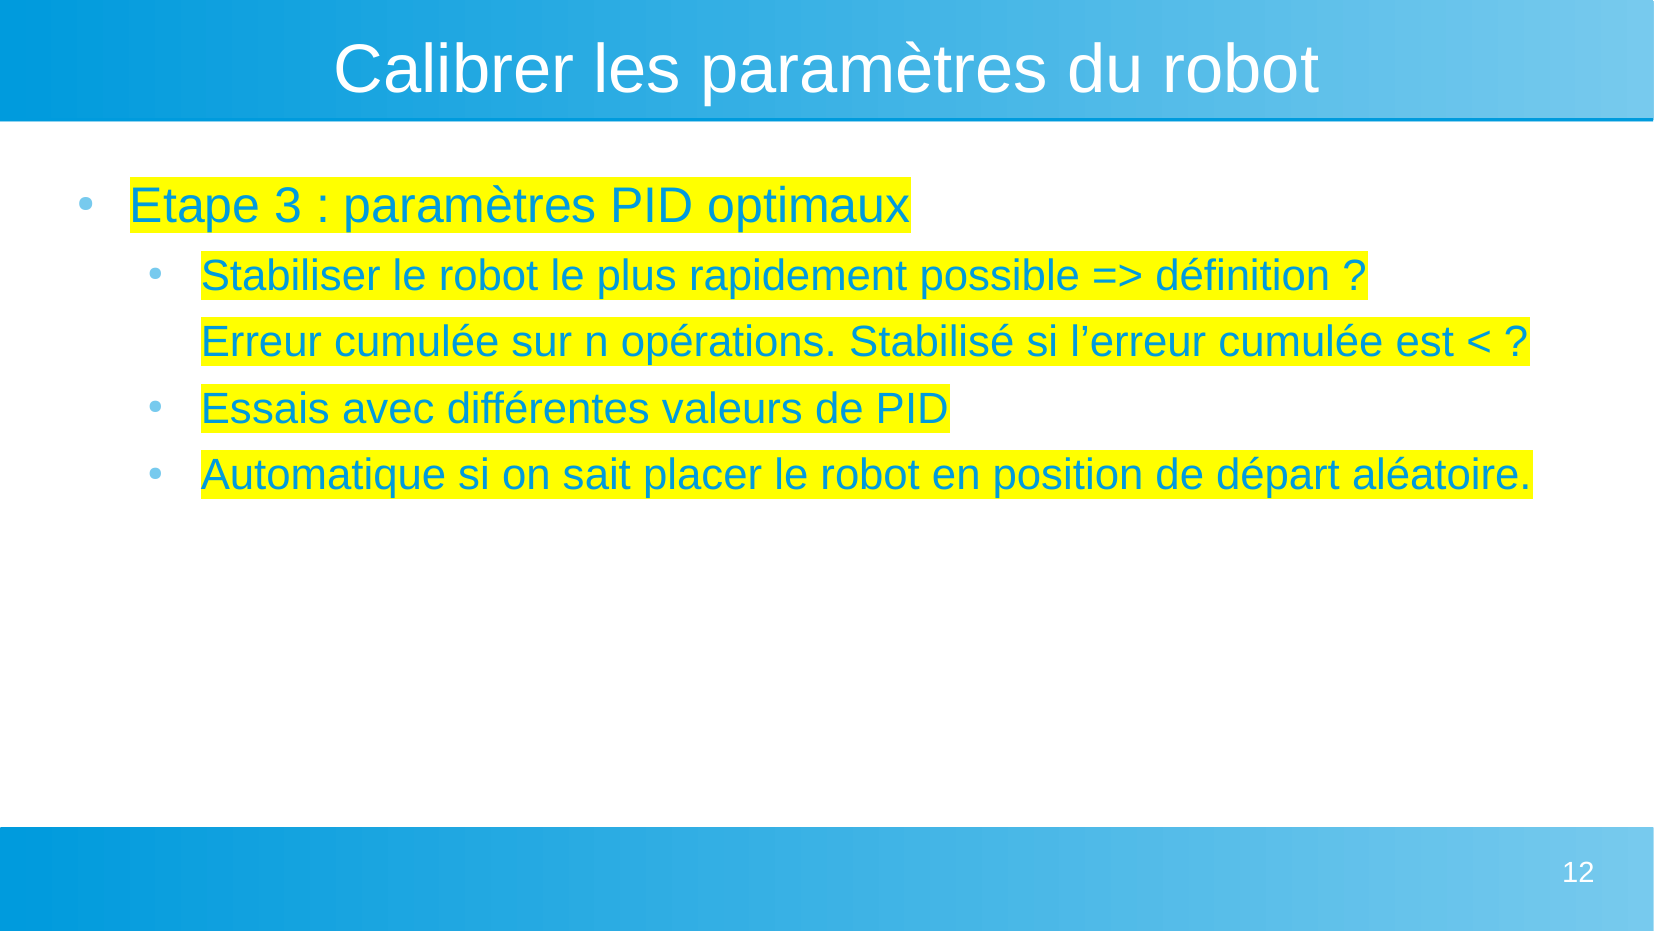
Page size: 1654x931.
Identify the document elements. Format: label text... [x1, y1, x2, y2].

list Etape 3 : paramètres PID optimaux Stabiliser le robot le plus rapidement possible => définition ? Erreur cumulée sur n opérations. Stabilisé si l’erreur cumulée est < ? Essais avec différentes valeurs de PID Automatique si on sait placer le robot en position de départ aléatoire. [59, 177, 1595, 768]
title Calibrer les paramètres du robot [59, 29, 1595, 108]
